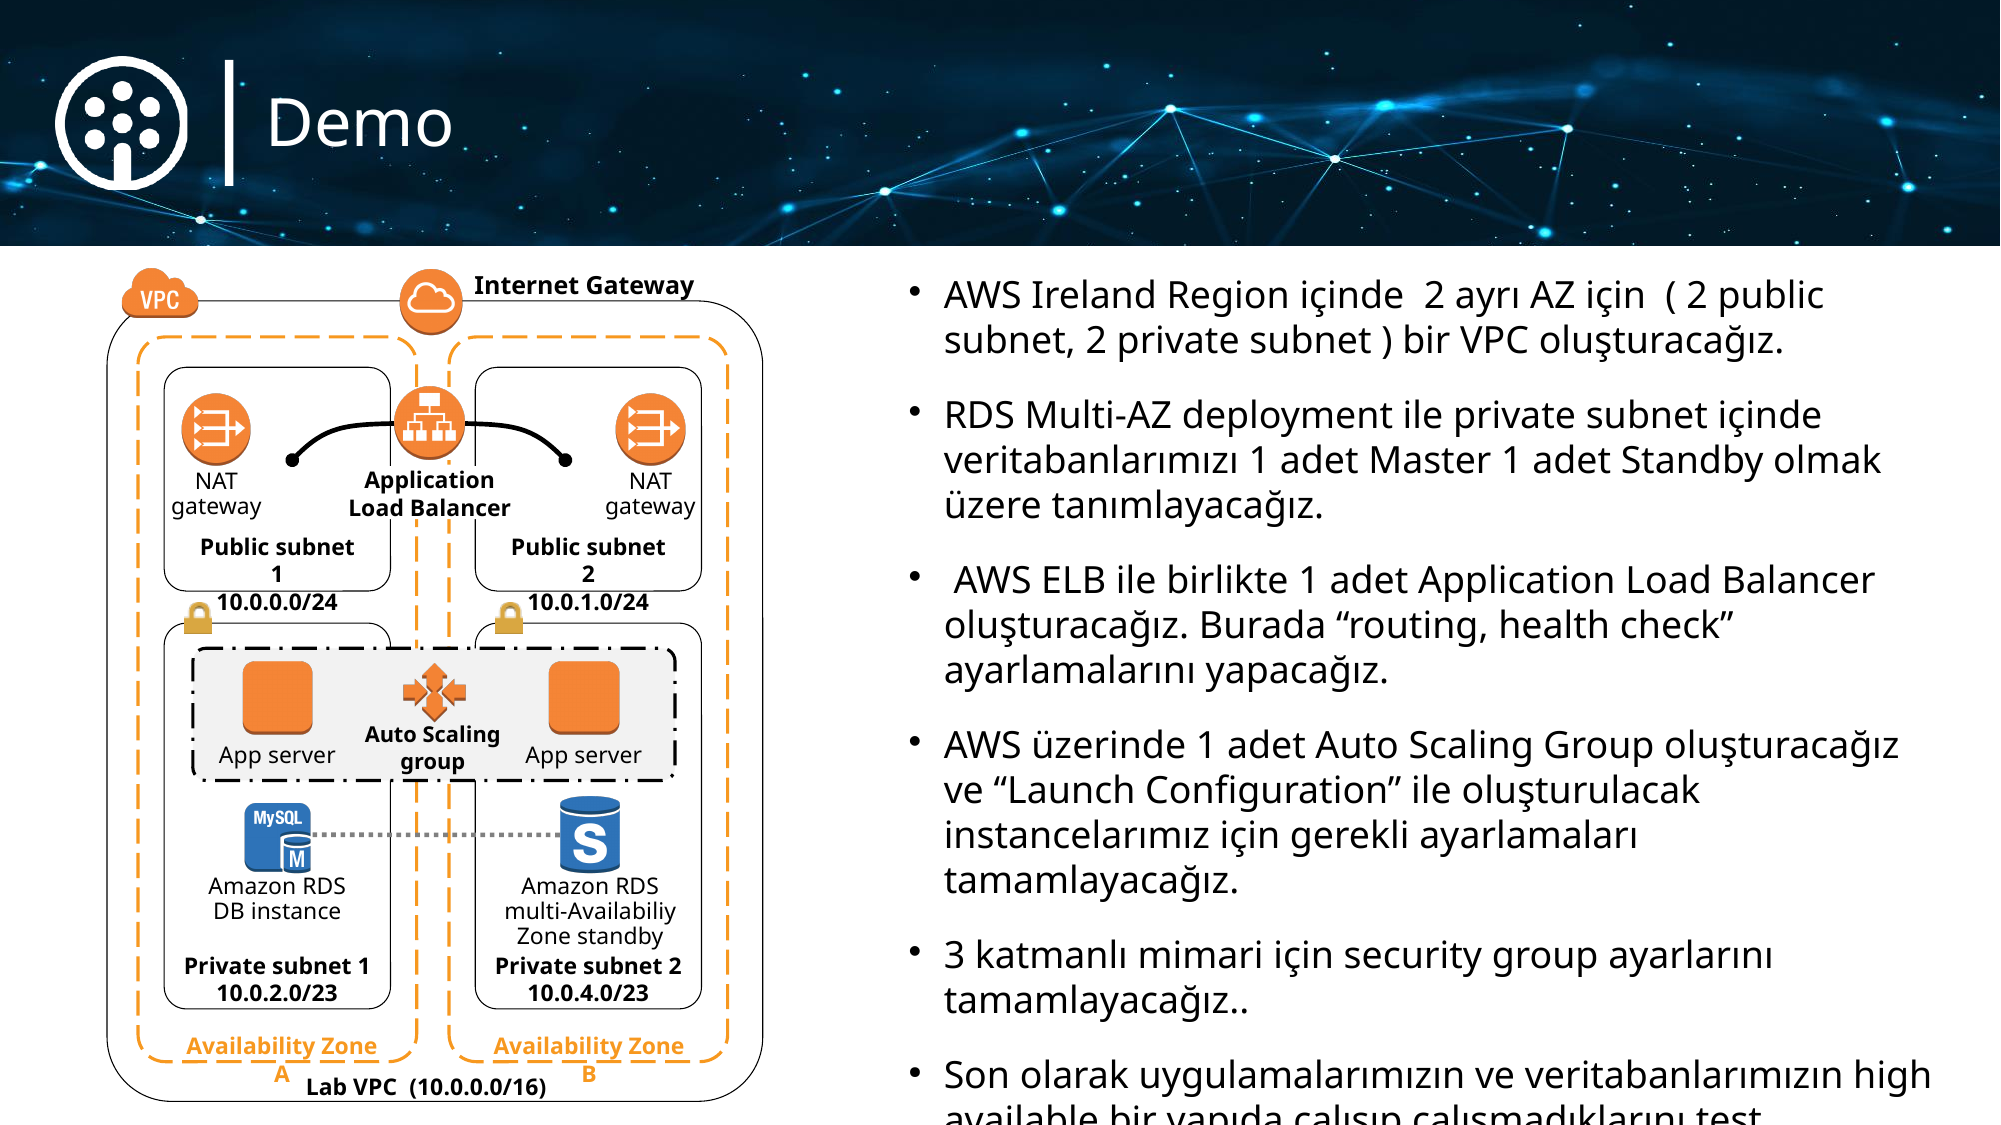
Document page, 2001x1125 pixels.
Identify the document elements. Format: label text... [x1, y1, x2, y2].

picture [242, 661, 313, 735]
text_box Internet Gateway [405, 262, 764, 343]
text_box Amazon RDS multi-Availabiliy Zone standby [491, 875, 689, 920]
text_box Web Server [239, 459, 387, 538]
text_box [0, 246, 2000, 1125]
text_box Public subnet 1 10.0.0.0/24 [176, 525, 378, 623]
text_box Amazon RDS DB instance [174, 875, 381, 917]
picture [548, 661, 620, 735]
text_box Lab VPC (10.0.0.0/16) [263, 1064, 589, 1107]
text_box Availability Zone A [161, 1024, 403, 1095]
text_box Demo [250, 72, 1375, 167]
picture [121, 267, 199, 318]
text_box App server [522, 740, 645, 773]
picture [394, 386, 465, 460]
picture [495, 602, 523, 634]
picture [181, 393, 251, 466]
text_box Private subnet 1 10.0.2.0/23 [164, 943, 391, 1014]
text_box Private subnet 2 10.0.4.0/23 [475, 943, 702, 1014]
text_box App server [216, 740, 339, 773]
text_box Availability Zone B [470, 1024, 708, 1095]
text_box NAT gateway [156, 470, 277, 505]
picture [0, 0, 2000, 246]
picture [560, 795, 620, 874]
text_box AWS Ireland Region içinde 2 ayrı AZ için ( 2 public subnet, 2 private subnet ) bir VPC oluşturacağız. RDS Multi-AZ deployment ile private subnet içinde veritabanlarımızı 1 adet Master 1 adet Standby olmak üzere tanımlayacağız. AWS ELB ile birlikte 1 adet Application Load Balancer oluşturacağız. Burada “routing, health check” ayarlamalarını yapacağız. AWS üzerinde 1 adet Auto Scaling Group oluşturacağız ve “Launch Configuration” ile oluşturulacak instancelarımız için gerekli ayarlamaları tamamlayacağız. 3 katmanlı mimari için security group ayarlarını tamamlayacağız.. Son olarak uygulamalarımızın ve veritabanlarımızın high available bir yapıda çalışıp çalışmadıklarını test edeceğiz. [893, 264, 1952, 1125]
text_box Auto Scaling group [342, 721, 523, 745]
picture [399, 268, 463, 336]
text_box Public subnet 2 10.0.1.0/24 [487, 525, 689, 623]
text_box NAT gateway [590, 470, 711, 505]
text_box Application Load Balancer [326, 466, 534, 520]
picture [244, 802, 311, 874]
text_box [224, 59, 234, 186]
picture [615, 393, 686, 466]
picture [184, 602, 212, 634]
picture [403, 662, 466, 723]
